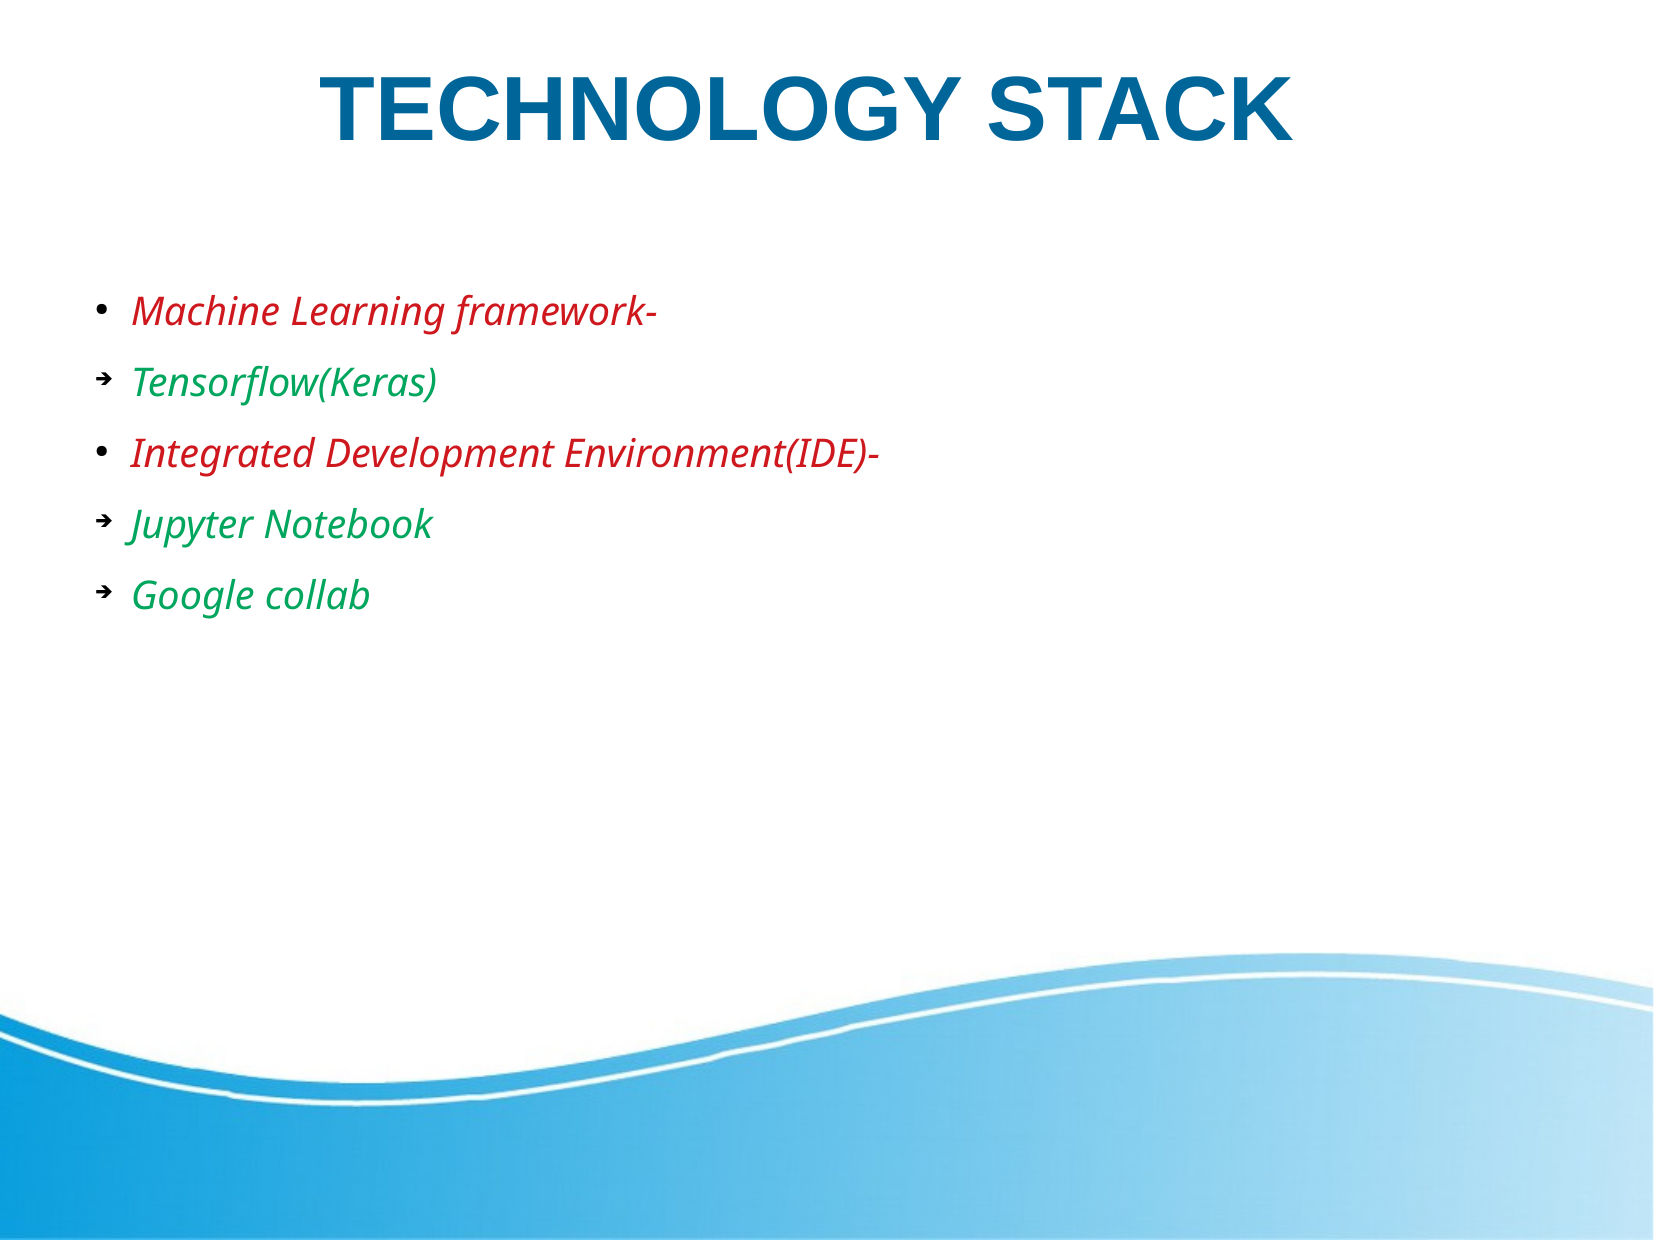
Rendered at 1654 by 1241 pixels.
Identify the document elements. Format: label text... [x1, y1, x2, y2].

list Machine Learning framework- Tensorflow(Keras) Integrated Development Environment(IDE)- Jupyter Notebook Google collab [82, 283, 1571, 628]
picture [0, 952, 1654, 1240]
title TECHNOLOGY STACK [0, 5, 1489, 213]
